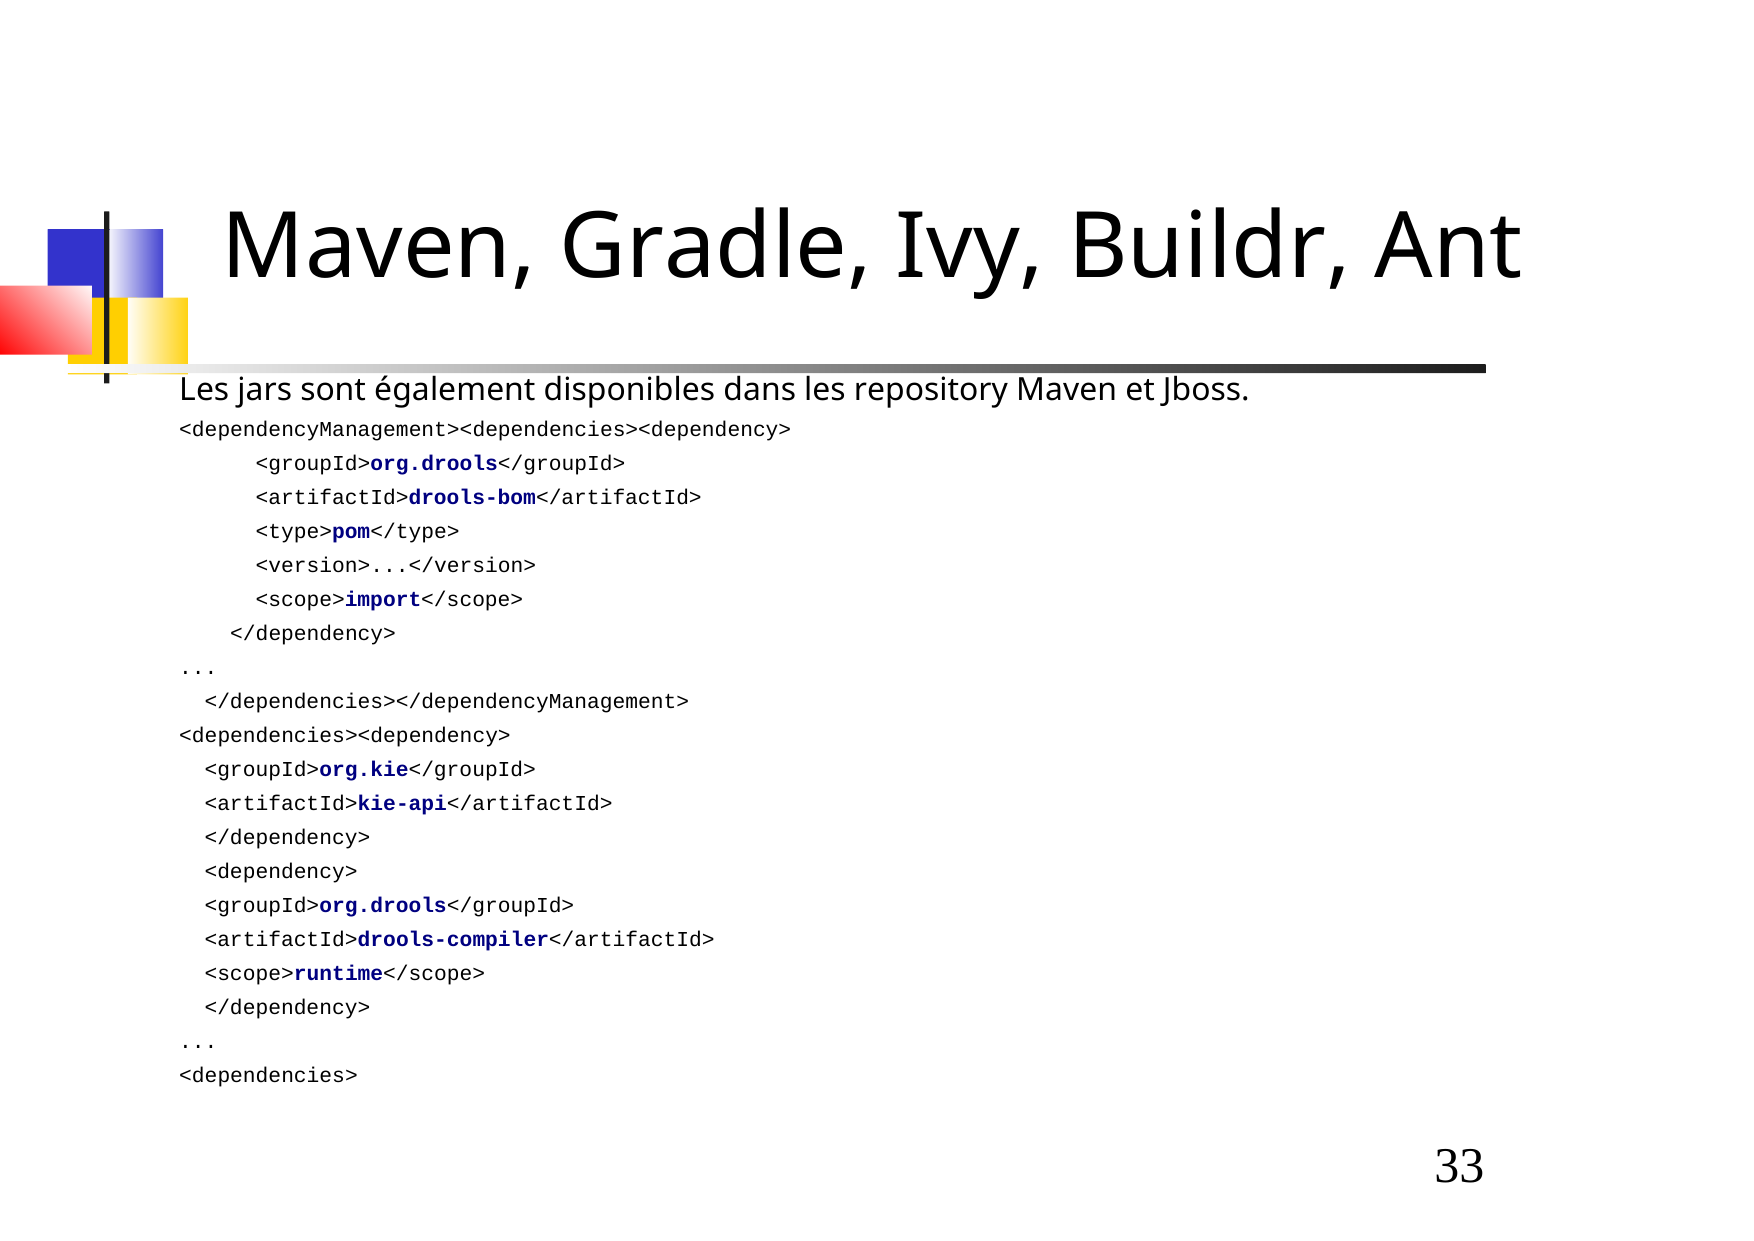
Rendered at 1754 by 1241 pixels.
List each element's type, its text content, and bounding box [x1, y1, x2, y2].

list Les jars sont également disponibles dans les repository Maven et Jboss. <dependencyManagement><dependencies><dependency> <groupId>org.drools</groupId> <artifactId>drools-bom</artifactId> <type>pom</type> <version>...</version> <scope>import</scope> </dependency> ... </dependencies></dependencyManagement> <dependencies><dependency> <groupId>org.kie</groupId> <artifactId>kie-api</artifactId> </dependency> <dependency> <groupId>org.drools</groupId> <artifactId>drools-compiler</artifactId> <scope>runtime</scope> </dependency> ... <dependencies> [179, 371, 1567, 1091]
title Maven, Gradle, Ivy, Buildr, Ant [179, 137, 1567, 354]
